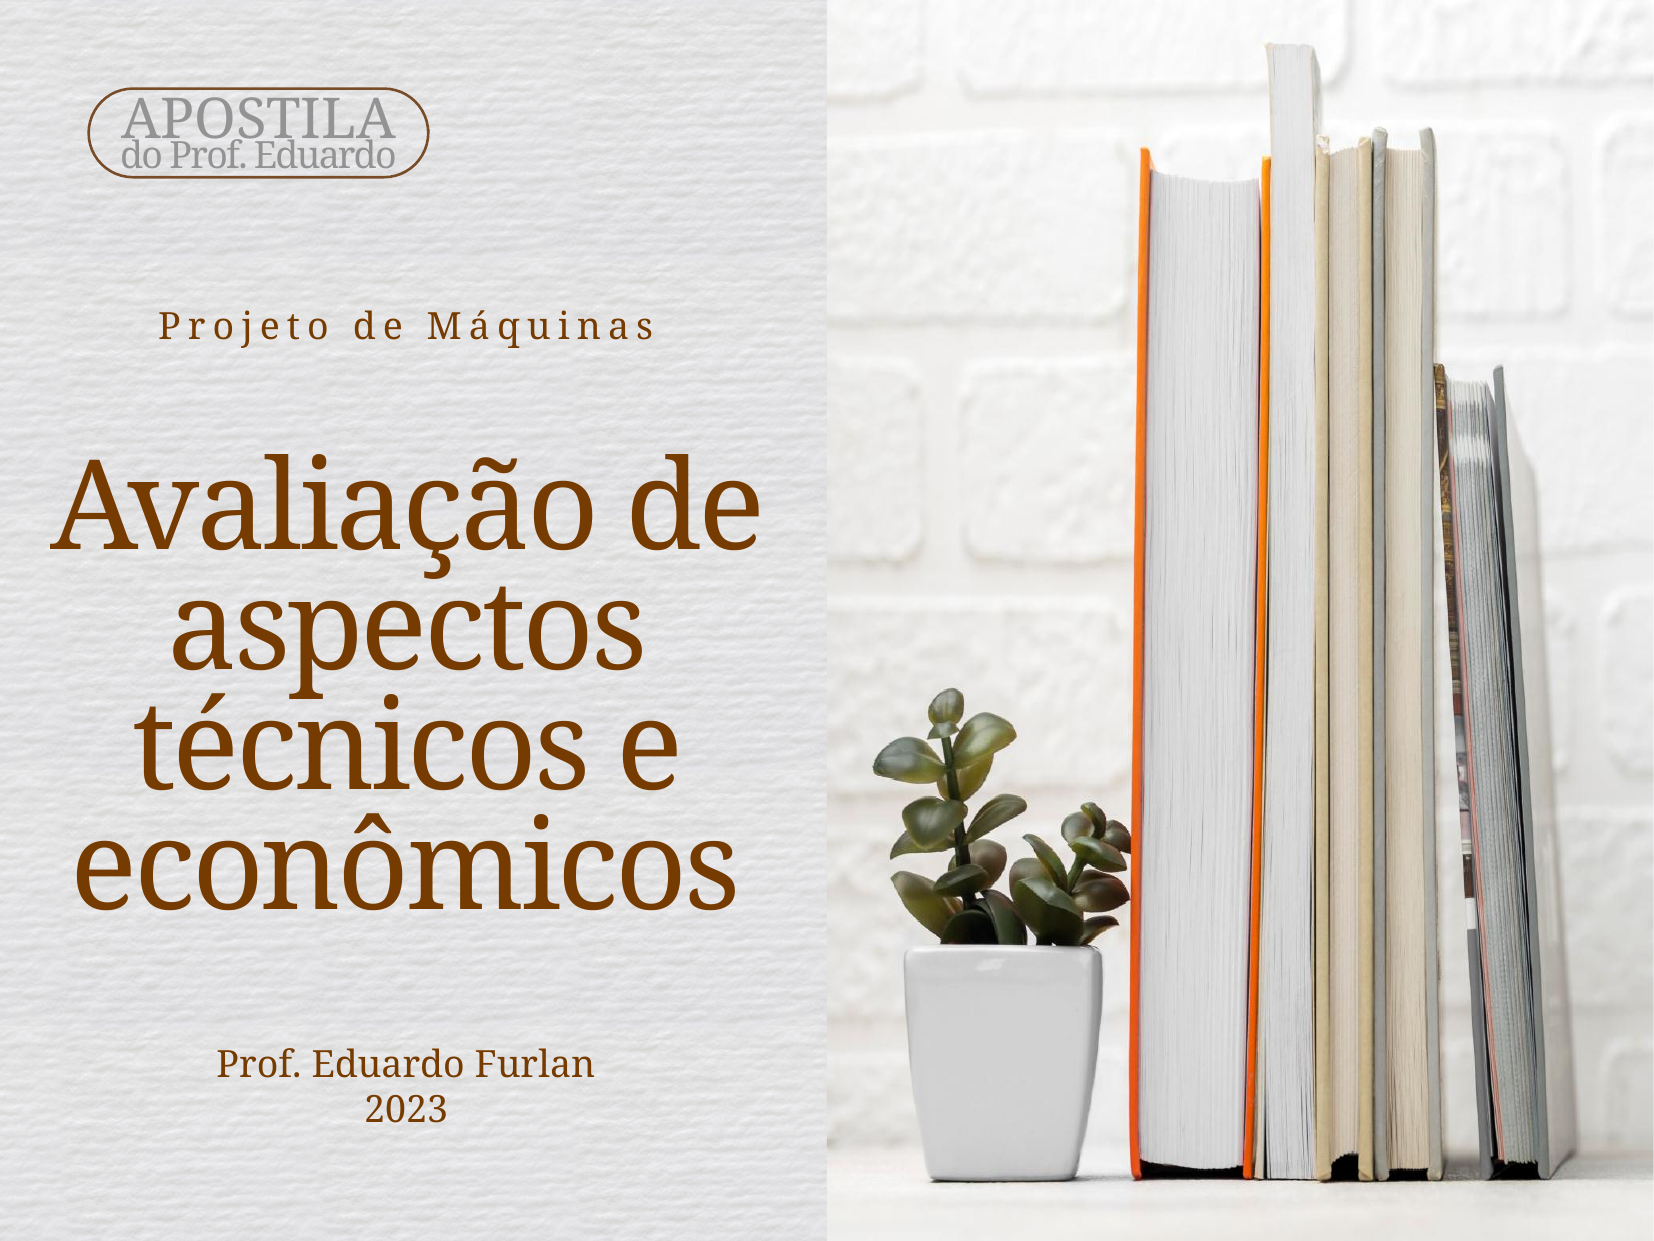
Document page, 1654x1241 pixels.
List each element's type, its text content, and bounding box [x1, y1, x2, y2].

picture [826, 0, 1654, 1241]
text_box Projeto de Máquinas Avaliação de aspectos técnicos e econômicos Prof. Eduardo Furlan 2023 [0, 303, 813, 1137]
text_box [0, 0, 826, 1241]
text_box APOSTILA do Prof. Eduardo [88, 88, 429, 178]
